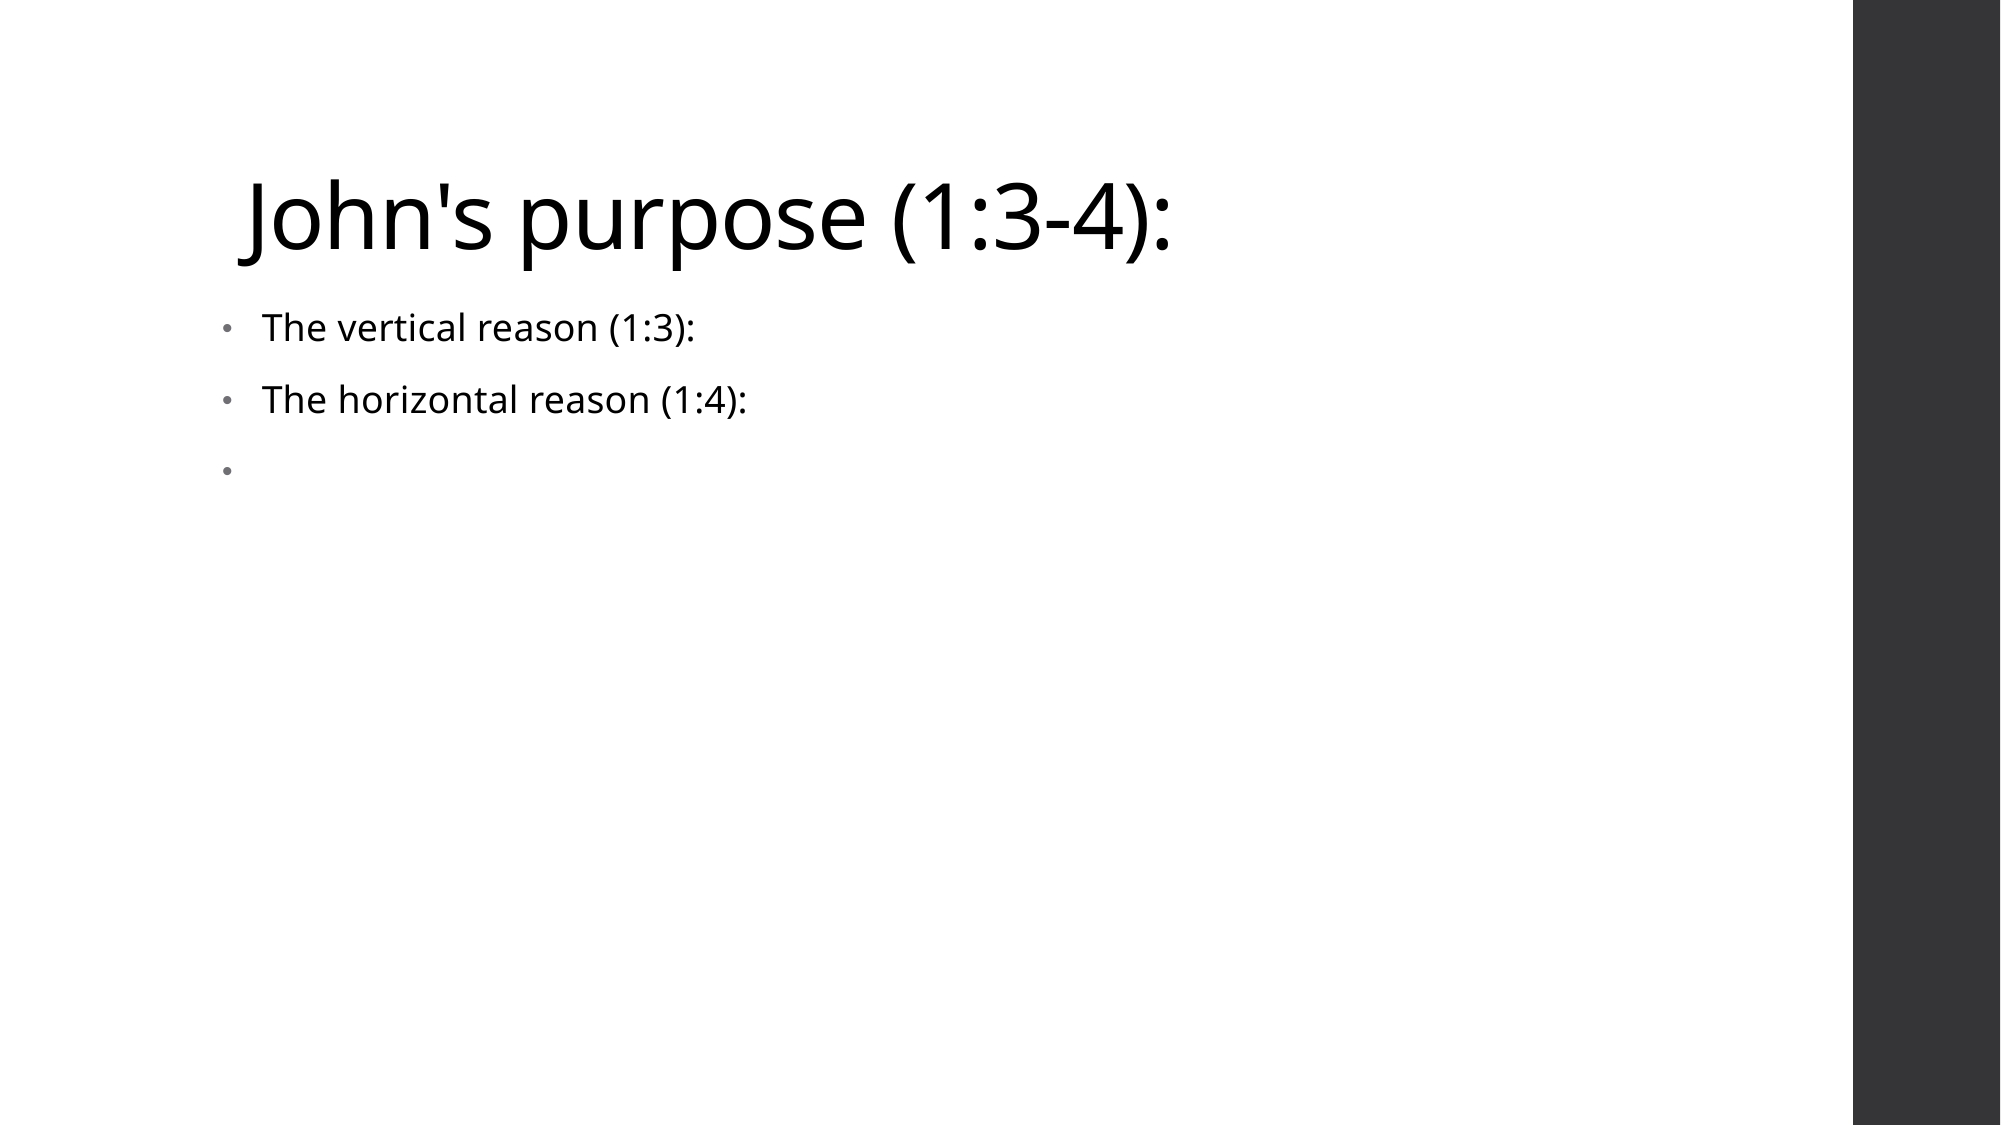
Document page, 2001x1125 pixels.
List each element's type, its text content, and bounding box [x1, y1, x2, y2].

list The vertical reason (1:3): The horizontal reason (1:4): [206, 299, 1617, 1014]
title John's purpose (1:3-4): [206, 60, 1797, 278]
